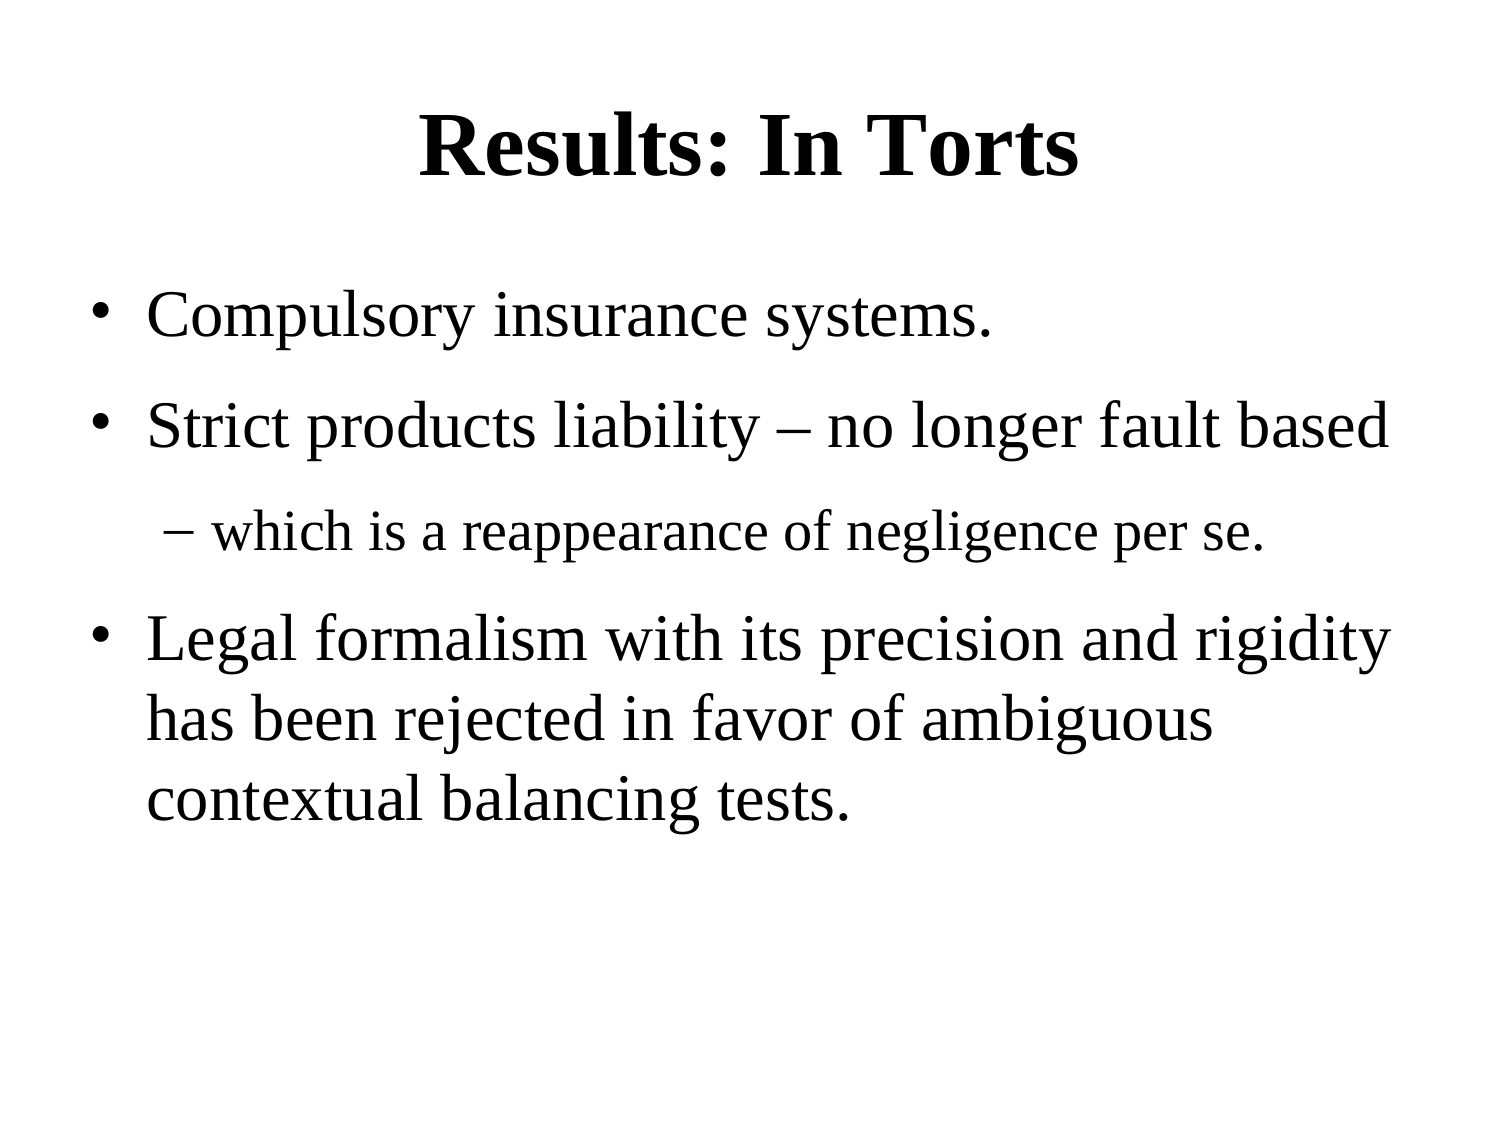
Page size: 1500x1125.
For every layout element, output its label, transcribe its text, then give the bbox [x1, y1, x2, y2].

title Results: In Torts [75, 45, 1426, 233]
list Compulsory insurance systems. Strict products liability – no longer fault based which is a reappearance of negligence per se. Legal formalism with its precision and rigidity has been rejected in favor of ambiguous contextual balancing tests. [75, 262, 1426, 1005]
